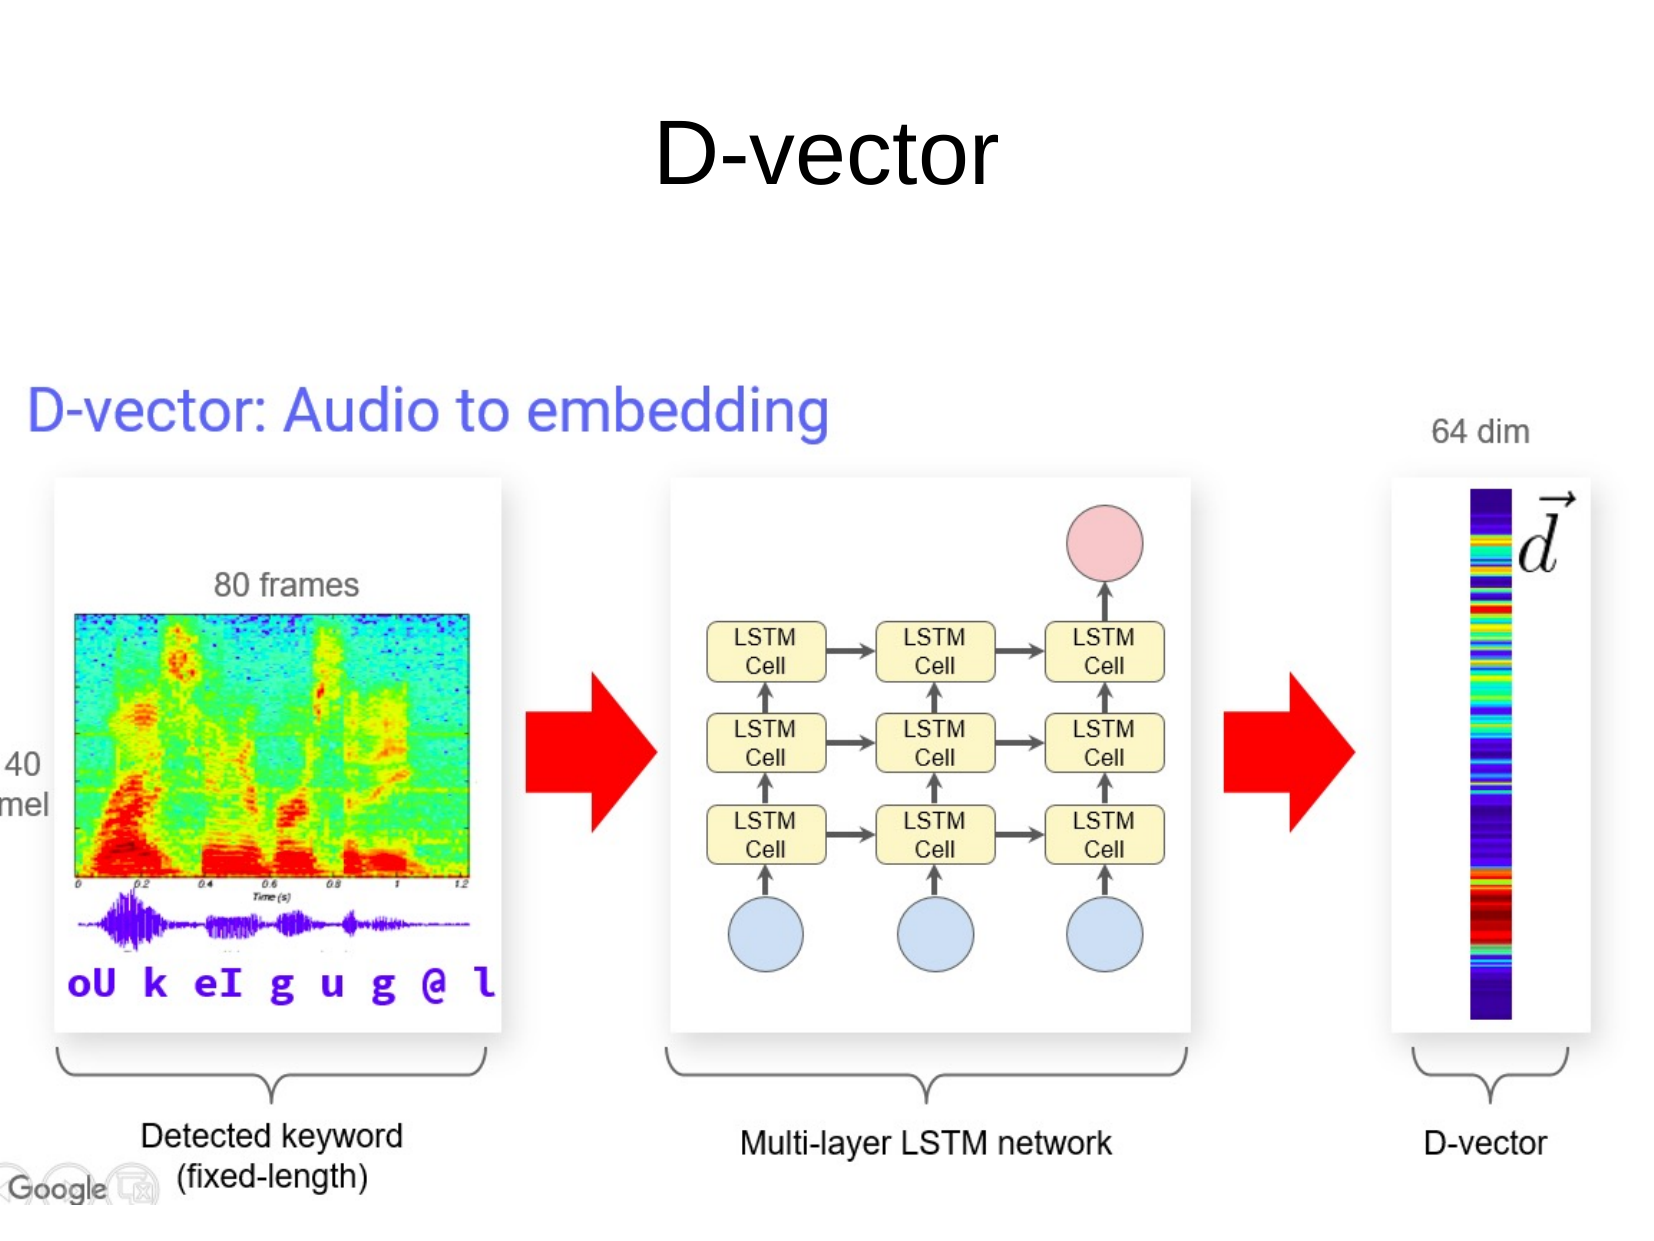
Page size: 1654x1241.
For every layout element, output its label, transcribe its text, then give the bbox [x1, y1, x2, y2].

title D-vector [82, 49, 1571, 257]
picture [0, 294, 1654, 1205]
